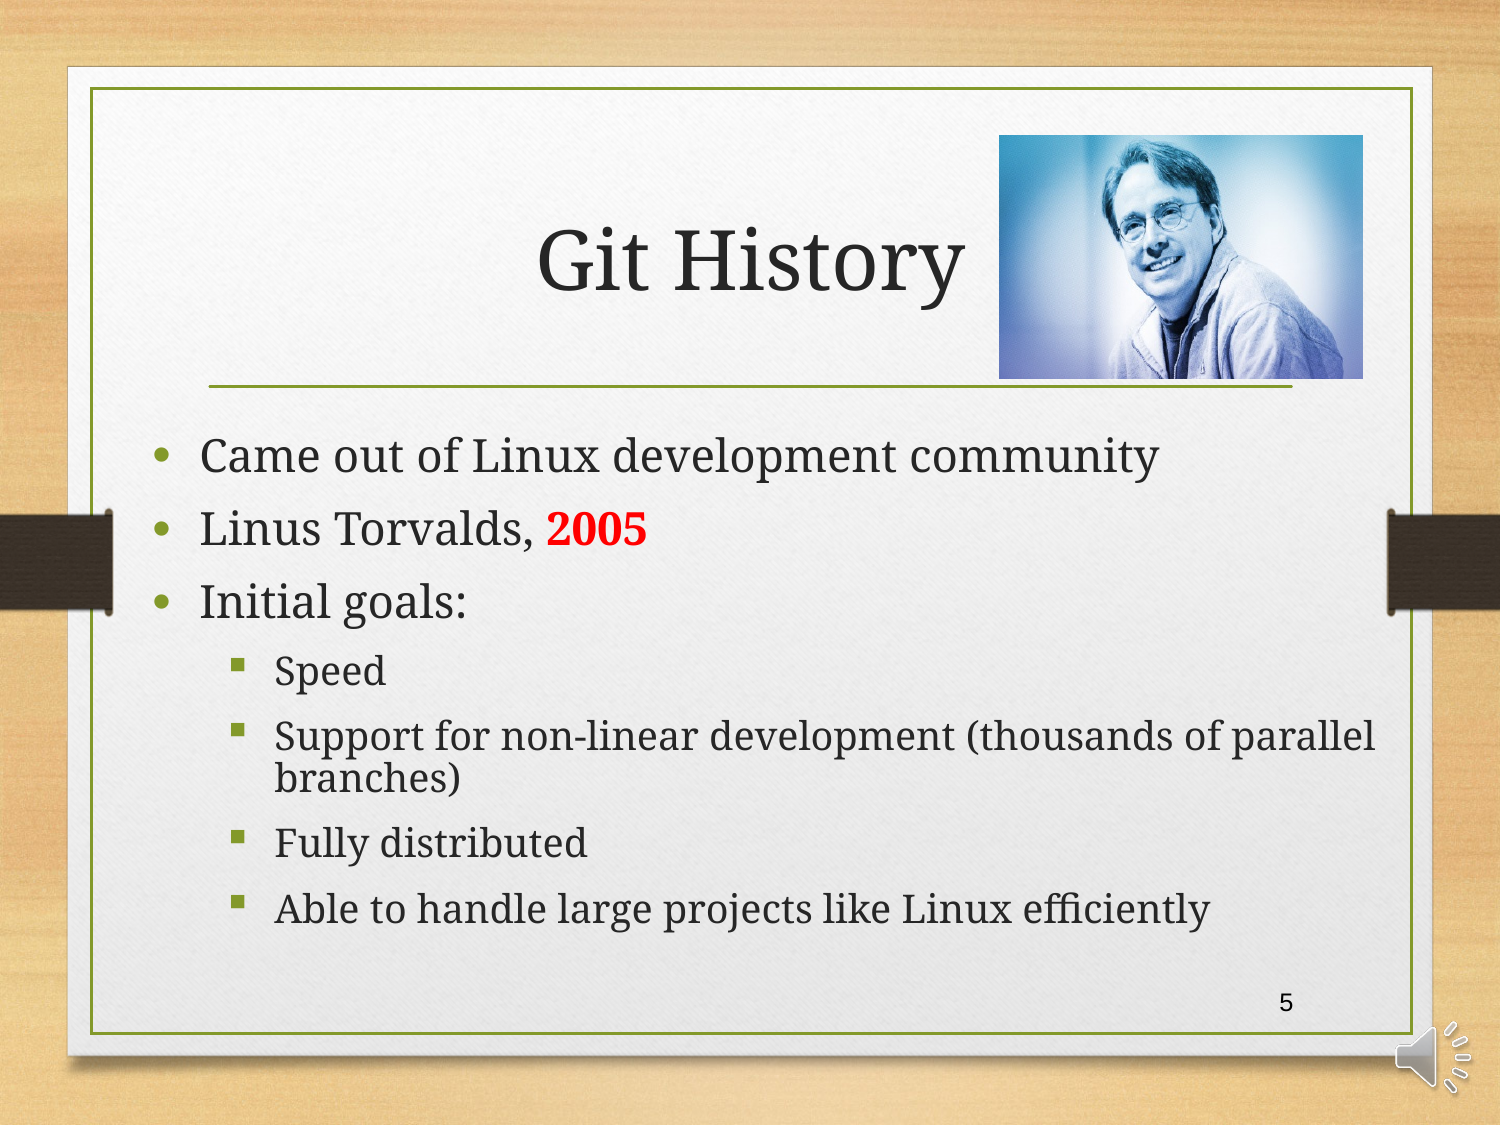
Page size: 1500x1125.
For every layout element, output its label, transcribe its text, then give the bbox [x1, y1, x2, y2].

picture [0, 0, 1500, 1125]
list Came out of Linux development community Linus Torvalds, 2005 Initial goals: Speed Support for non-linear development (thousands of parallel branches) Fully distributed Able to handle large projects like Linux efficiently [137, 425, 1463, 1051]
title Git History [192, 150, 999, 365]
text_box <number> [1243, 977, 1309, 1024]
